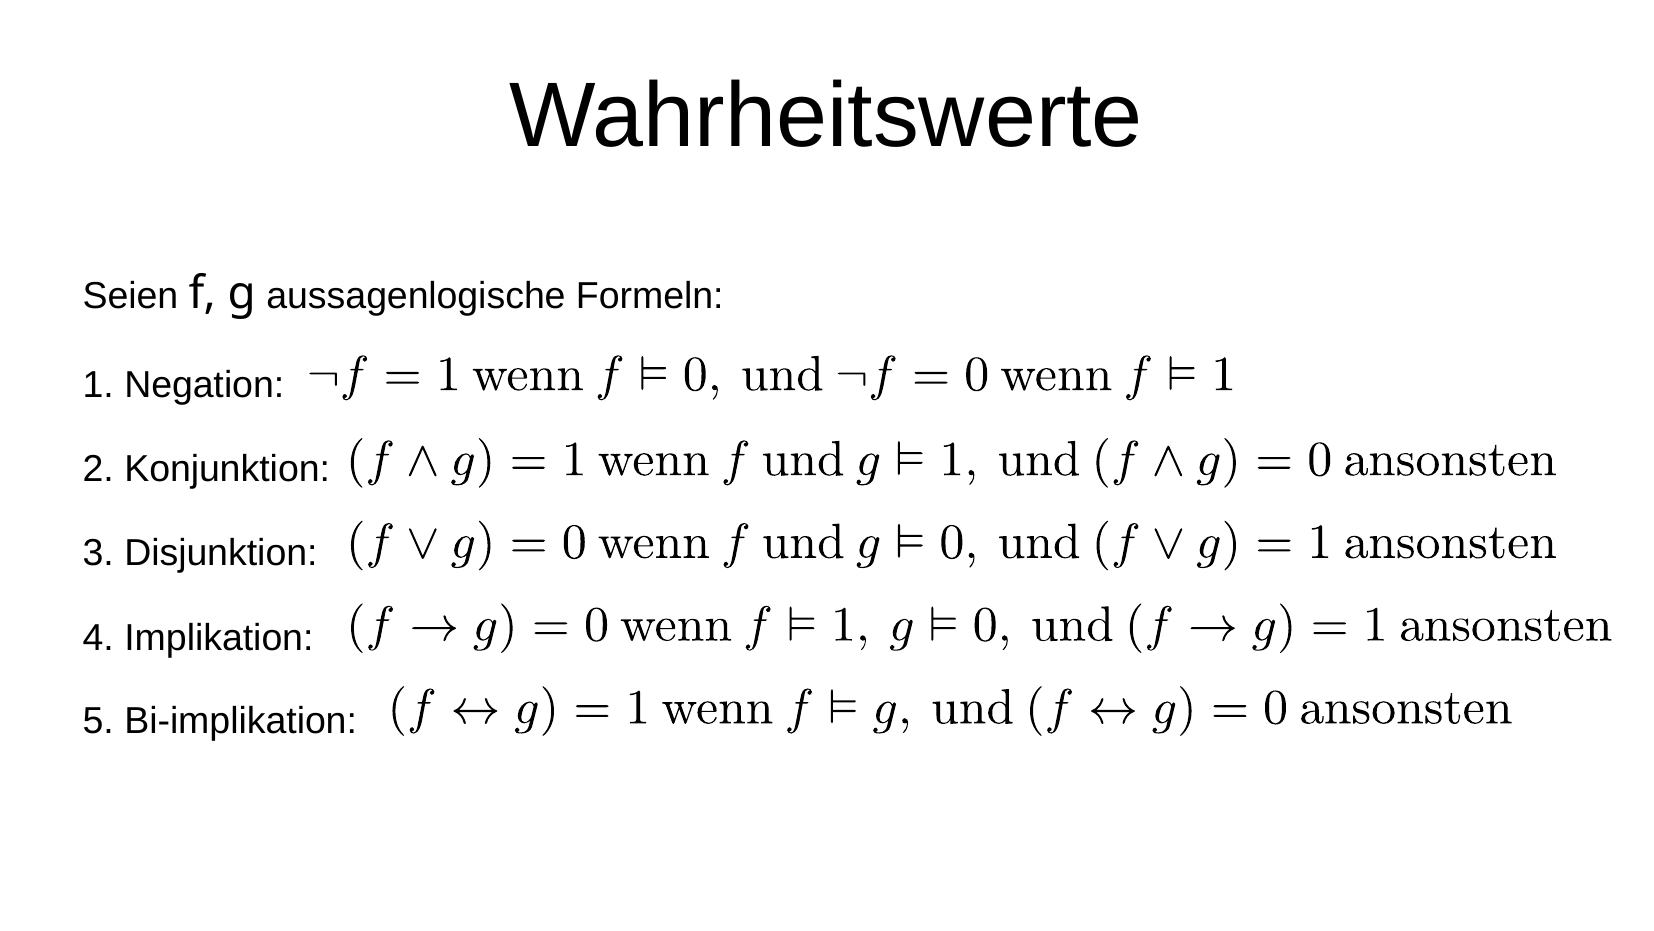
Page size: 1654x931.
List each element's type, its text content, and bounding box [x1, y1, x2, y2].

title Wahrheitswerte [82, 37, 1571, 193]
text_box [351, 603, 1612, 653]
text_box [392, 686, 1512, 736]
text_box [350, 520, 1556, 571]
text_box [309, 355, 1233, 401]
text_box [350, 438, 1556, 488]
subtitle Seien f, g aussagenlogische Formeln: 1. Negation: 2. Konjunktion: 3. Disjunktion: 4. Implikation: 5. Bi-implikation: [82, 195, 1571, 807]
